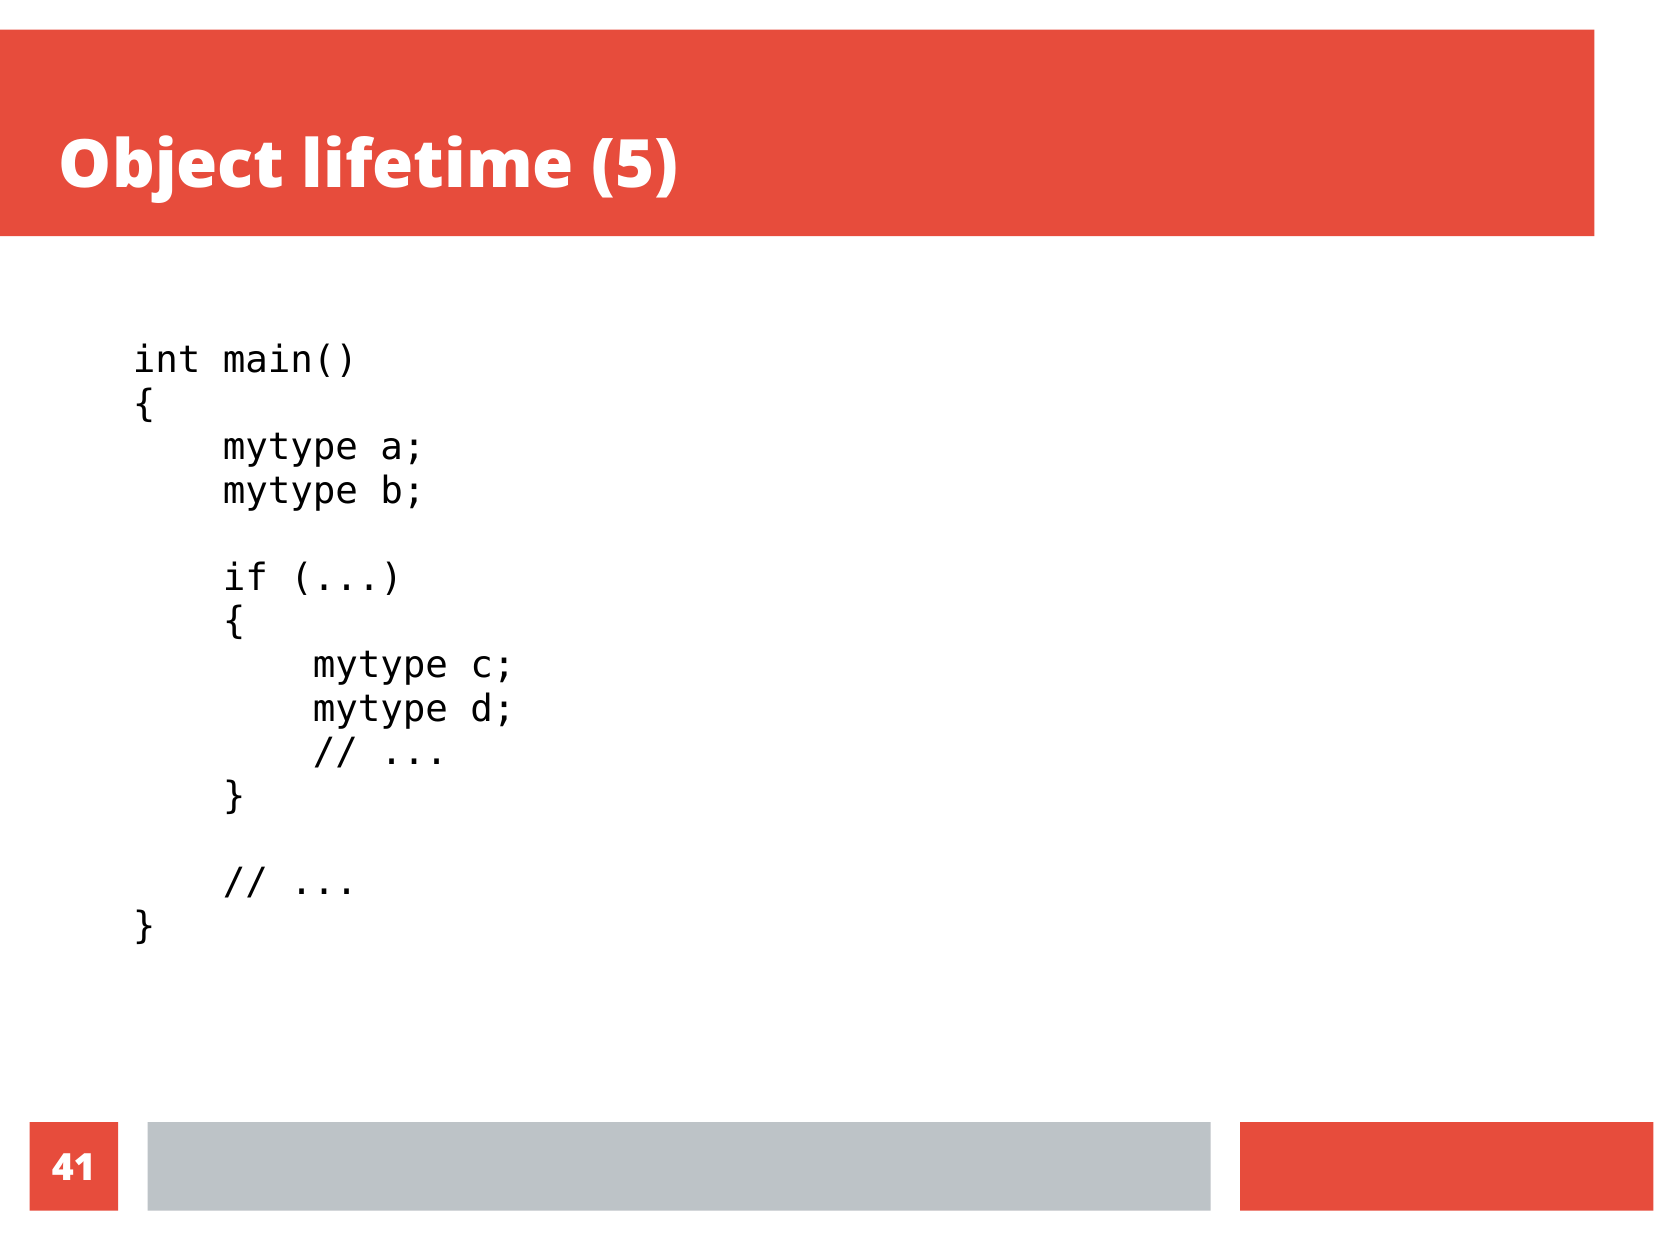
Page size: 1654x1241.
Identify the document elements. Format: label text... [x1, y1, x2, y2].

text_box int main() { mytype a; mytype b; if (...) { mytype c; mytype d; // ... } // ... } [118, 330, 920, 1063]
title Object lifetime (5) [59, 59, 1595, 207]
